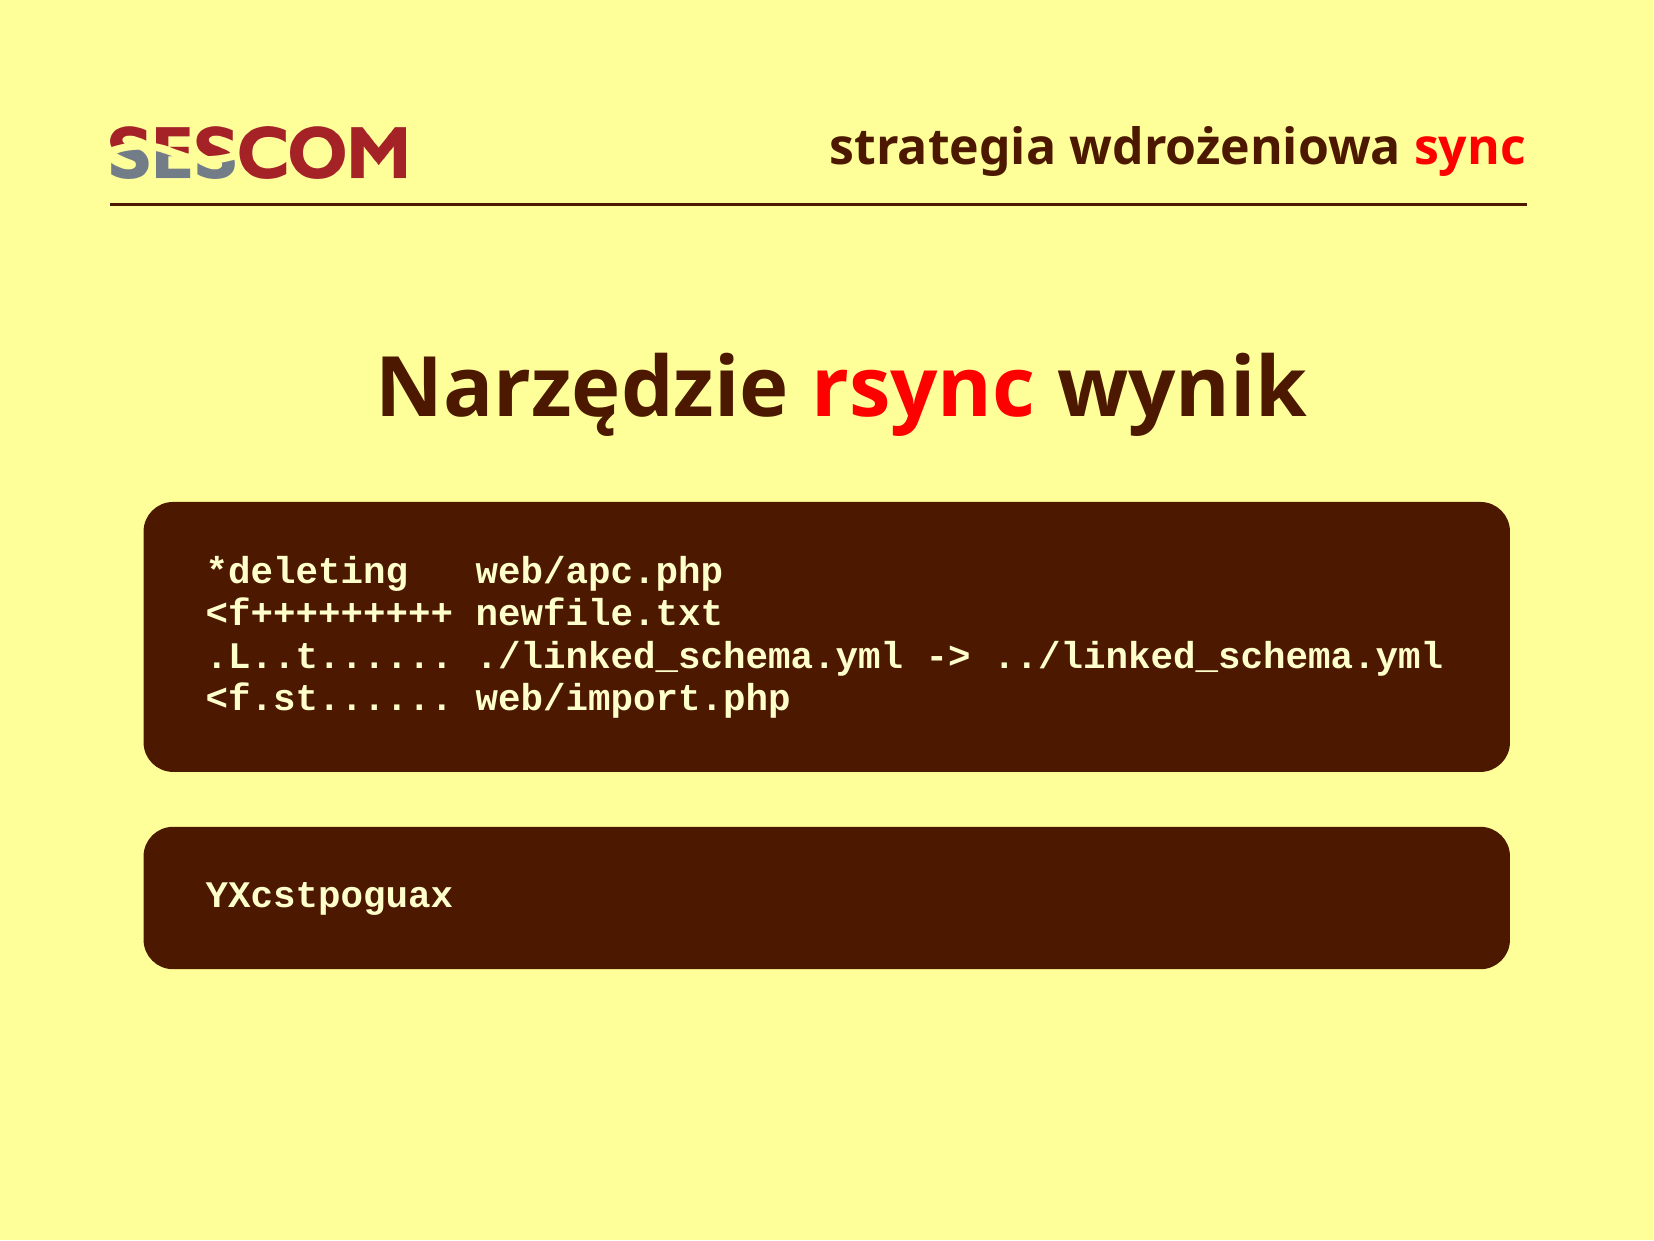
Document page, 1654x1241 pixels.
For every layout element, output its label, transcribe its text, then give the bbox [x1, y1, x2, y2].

text_box Narzędzie rsync wynik [206, 320, 1477, 481]
text_box YXcstpoguax [143, 826, 1510, 970]
text_box strategia wdrożeniowa sync [448, 103, 1541, 207]
picture [110, 126, 406, 179]
text_box *deleting web/apc.php <f+++++++++ newfile.txt .L..t...... ./linked_schema.yml -> ../linked_schema.yml <f.st...... web/import.php [143, 501, 1510, 772]
